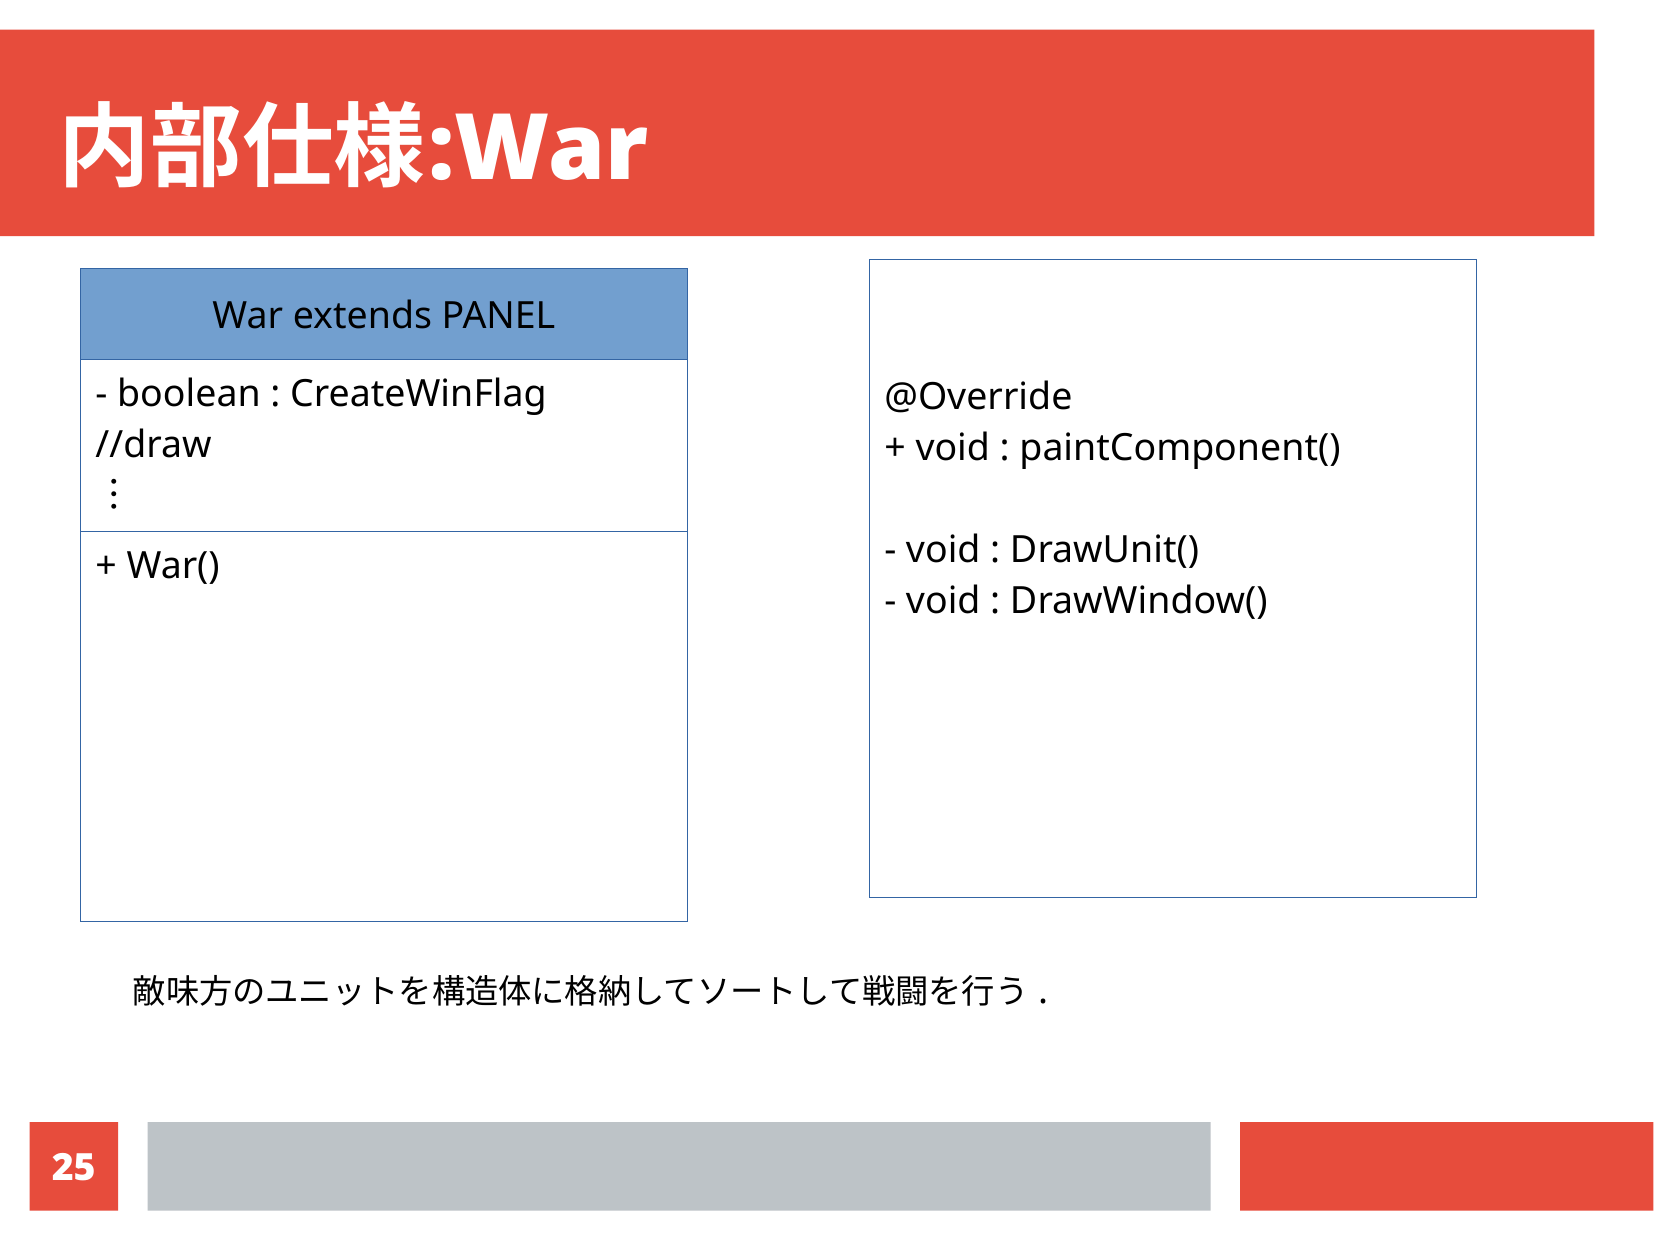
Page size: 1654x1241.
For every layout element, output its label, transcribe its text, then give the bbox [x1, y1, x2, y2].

text_box War extends PANEL [80, 268, 688, 360]
text_box - boolean : CreateWinFlag //draw ︙ [80, 360, 688, 531]
text_box + War() [80, 531, 688, 922]
title 内部仕様 :War [59, 59, 1595, 207]
text_box @Override + void : paintComponent() - void : DrawUnit() - void : DrawWindow() [869, 259, 1477, 898]
text_box 敵味方のユニットを構造体に格納してソートして戦闘を行う. [118, 956, 1548, 1111]
